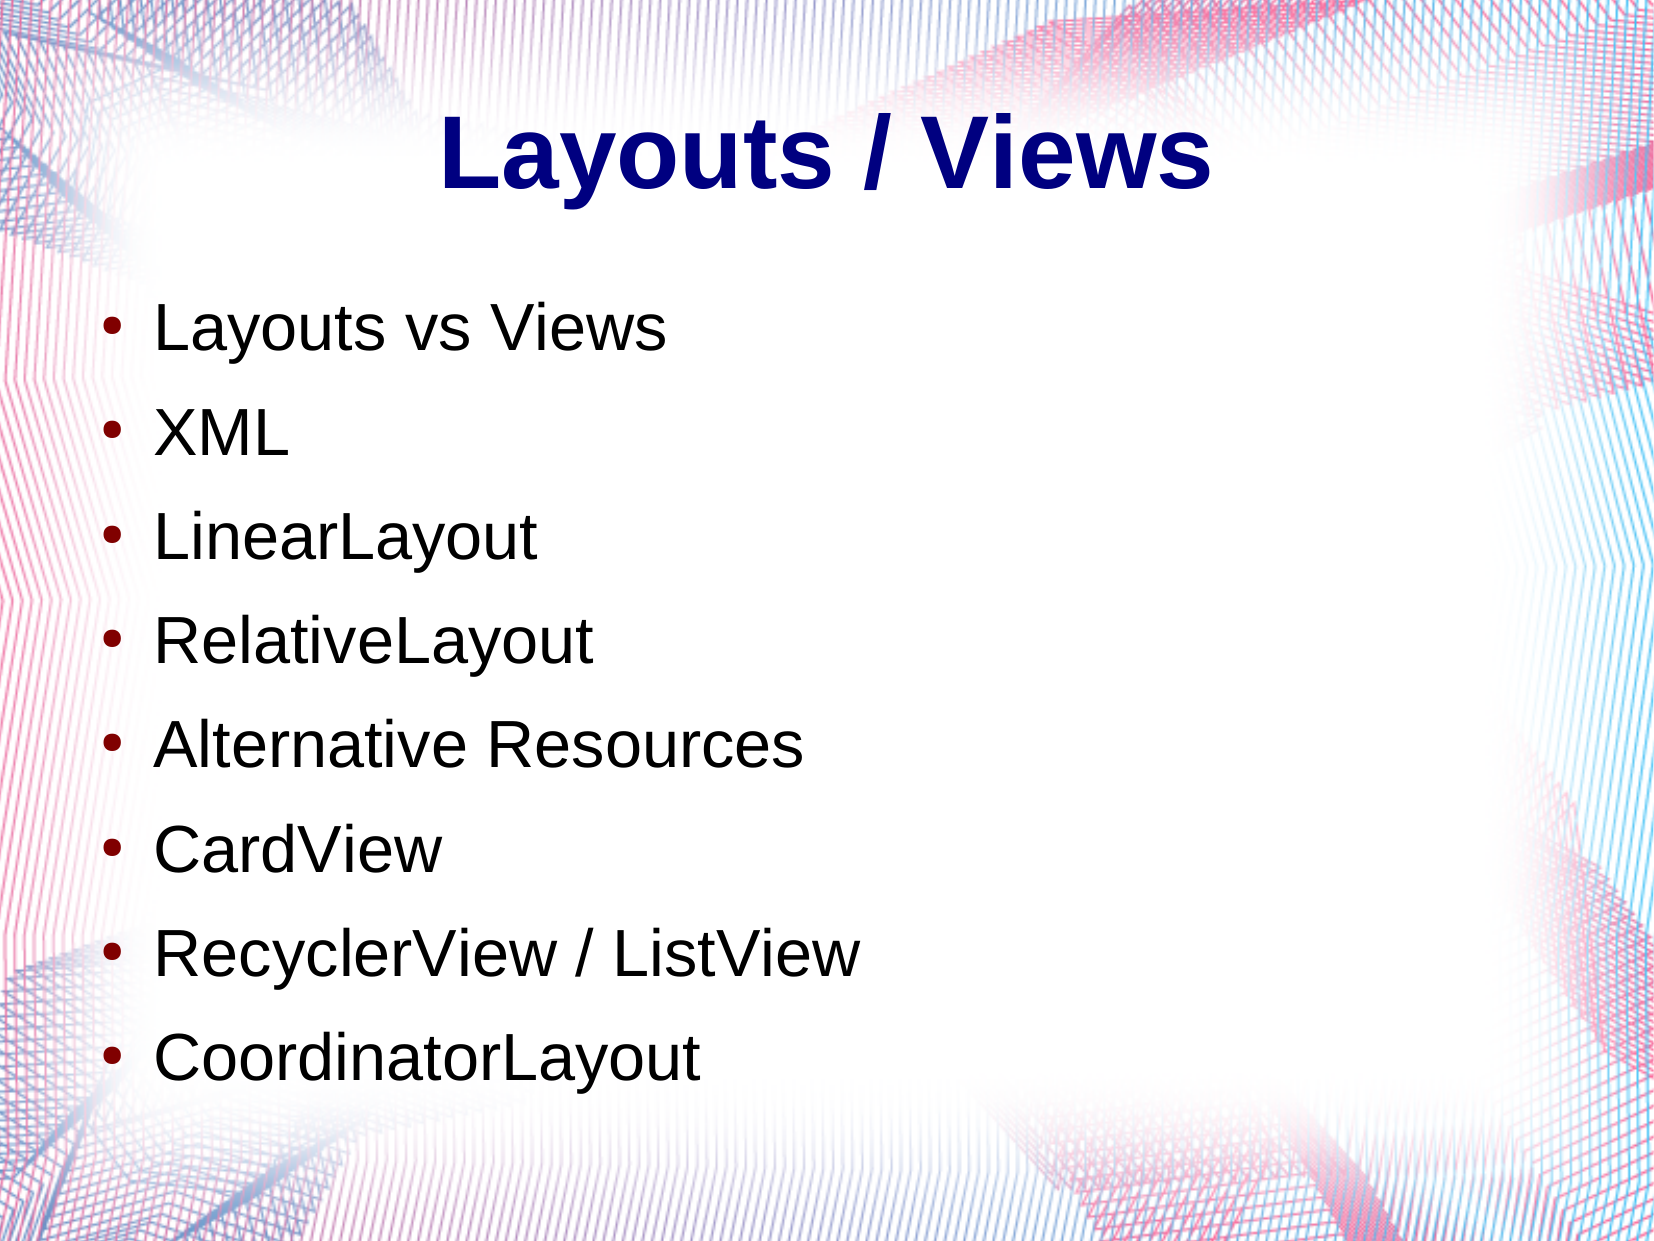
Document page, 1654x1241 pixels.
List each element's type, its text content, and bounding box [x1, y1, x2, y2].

list Layouts vs Views XML LinearLayout RelativeLayout Alternative Resources CardView RecyclerView / ListView CoordinatorLayout [82, 290, 1571, 1109]
title Layouts / Views [82, 49, 1571, 257]
picture [0, 0, 1654, 1241]
